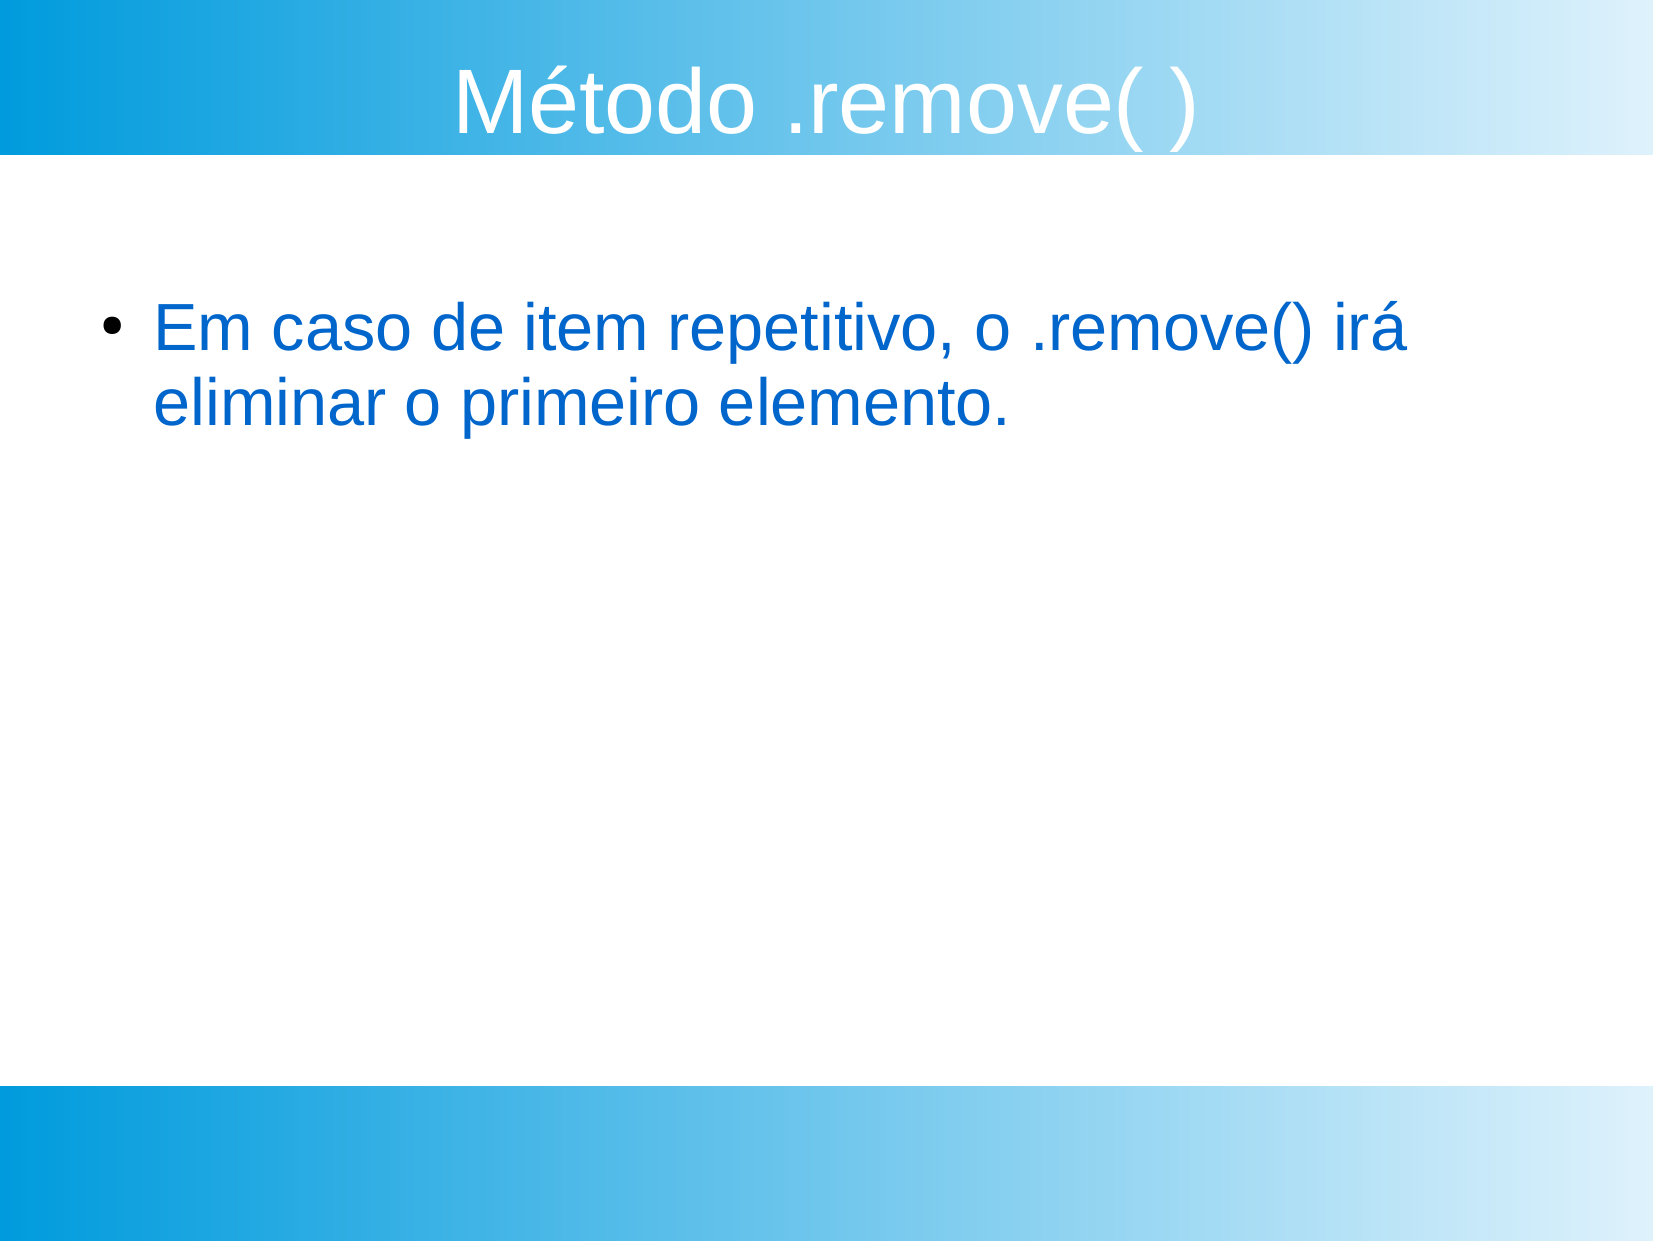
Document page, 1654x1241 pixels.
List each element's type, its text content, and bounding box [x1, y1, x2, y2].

list Em caso de item repetitivo, o .remove() irá eliminar o primeiro elemento. [82, 290, 1571, 1010]
title Método .remove( ) [82, 49, 1571, 155]
